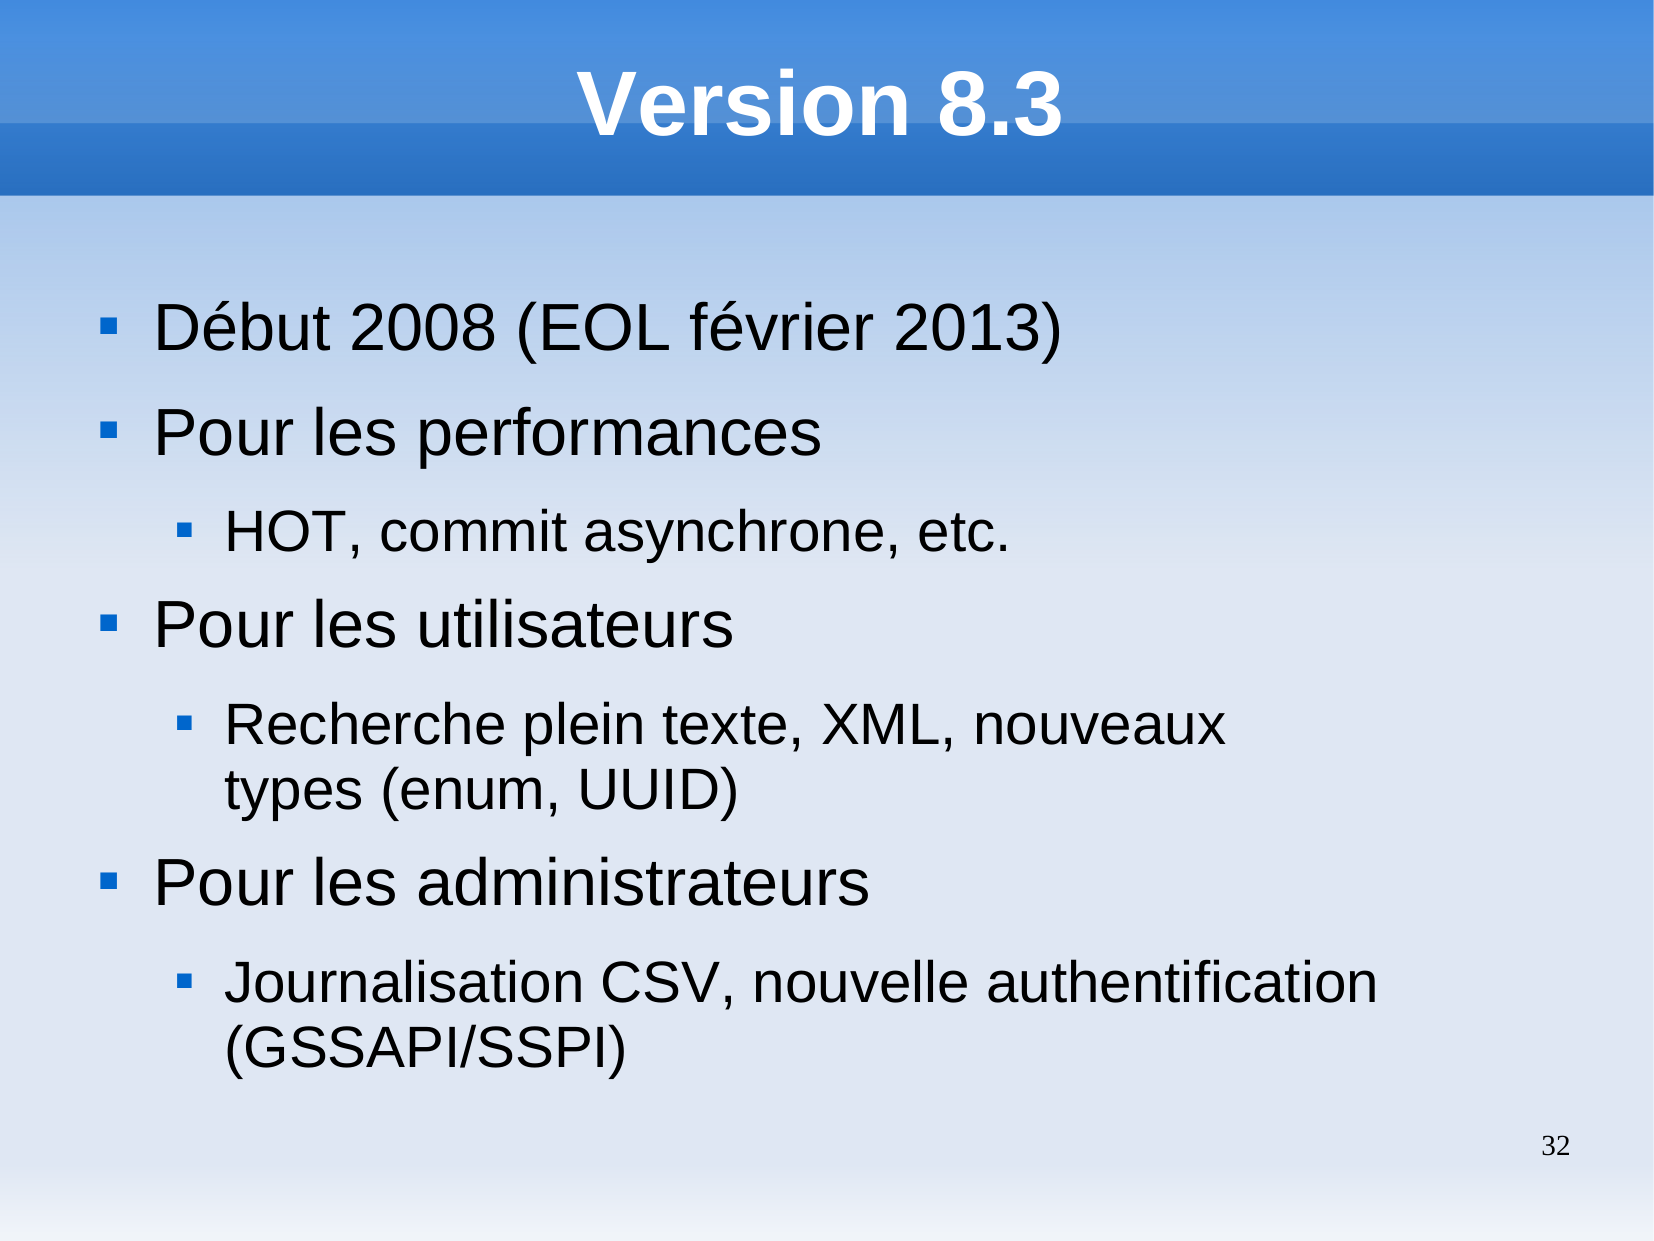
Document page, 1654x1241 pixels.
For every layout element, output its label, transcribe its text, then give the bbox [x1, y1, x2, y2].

picture [0, 0, 1654, 1241]
title Version 8.3 [76, 7, 1565, 200]
list Début 2008 (EOL février 2013) Pour les performances HOT, commit asynchrone, etc. Pour les utilisateurs Recherche plein texte, XML, nouveaux types (enum, UUID) Pour les administrateurs Journalisation CSV, nouvelle authentification (GSSAPI/SSPI) [82, 290, 1571, 1094]
